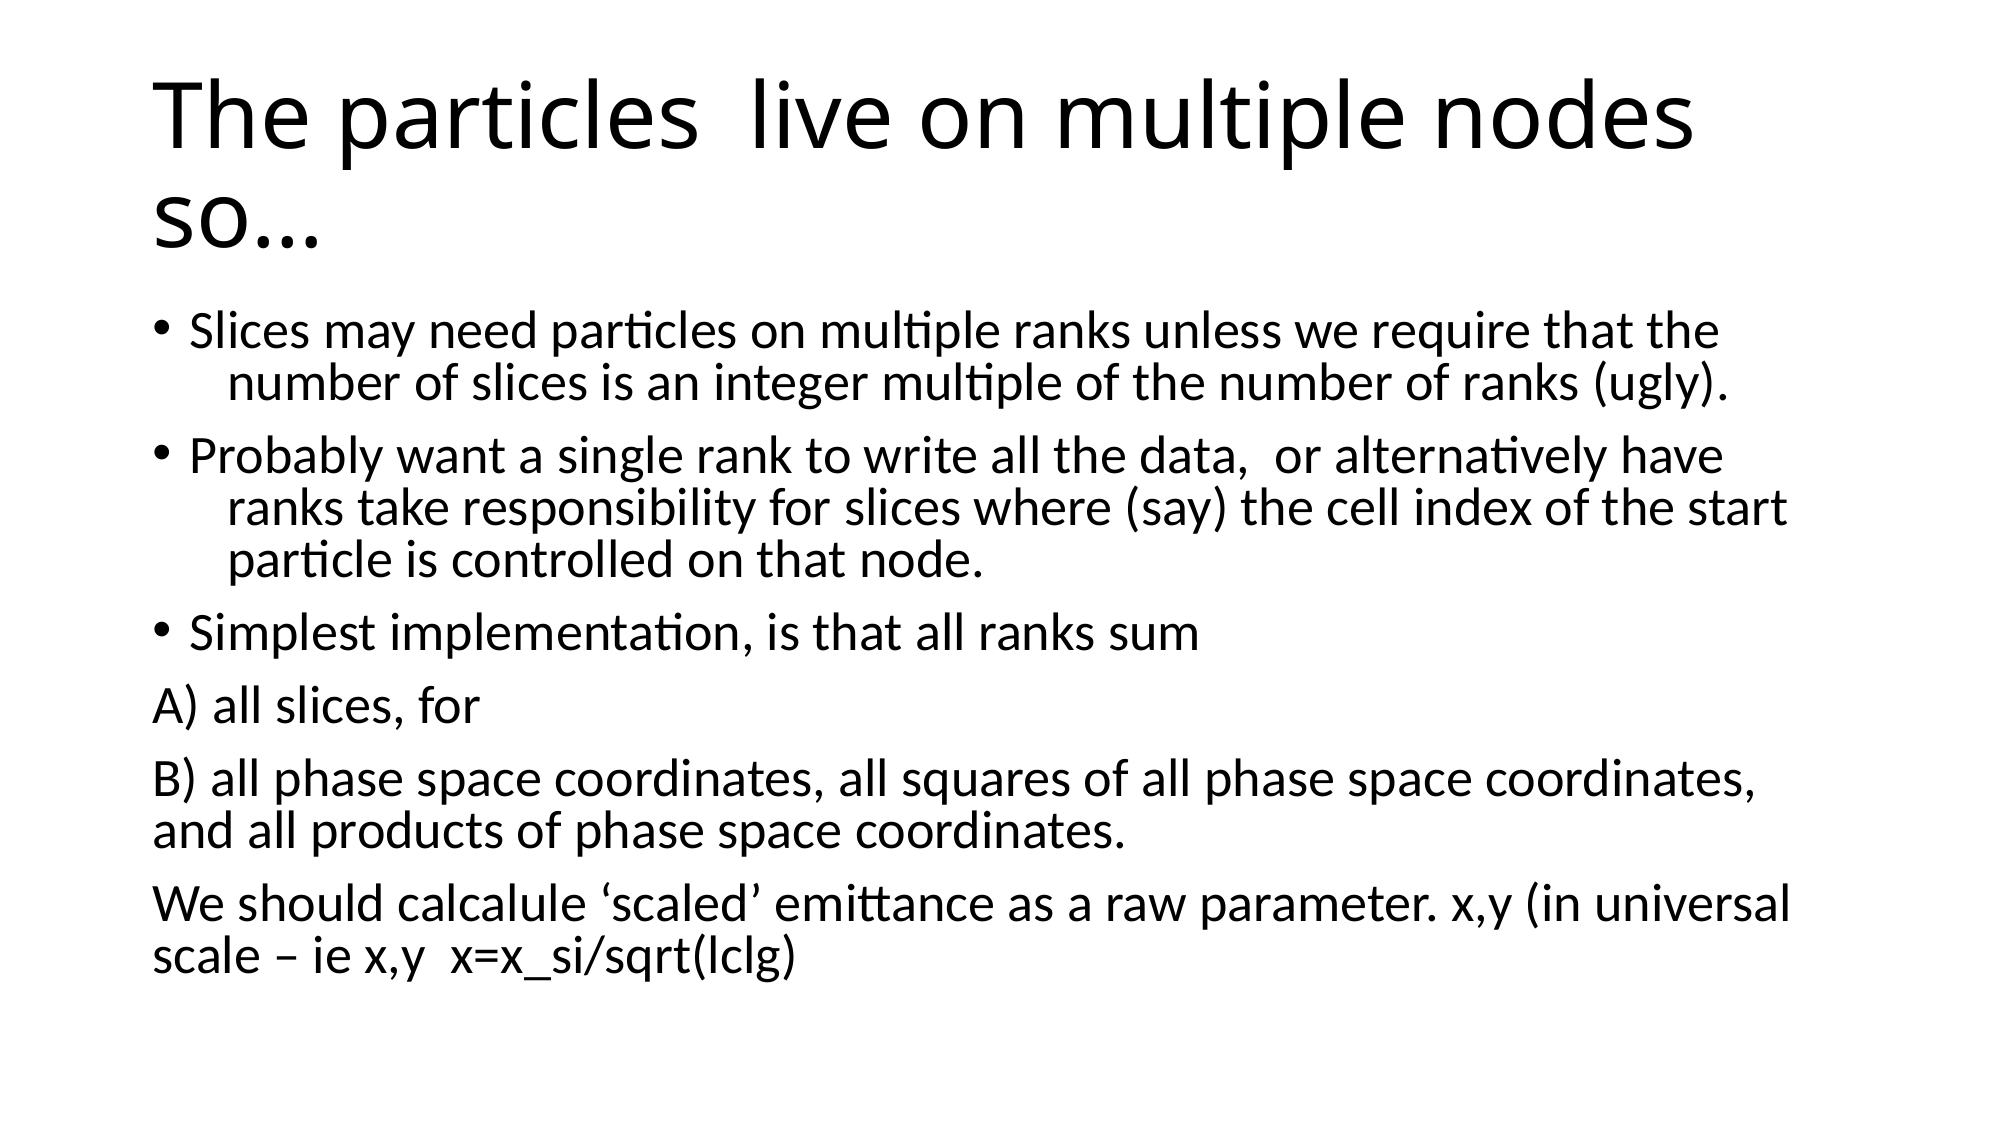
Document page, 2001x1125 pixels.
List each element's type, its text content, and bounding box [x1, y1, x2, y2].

title The particles live on multiple nodes so… [137, 59, 1863, 278]
list Slices may need particles on multiple ranks unless we require that the number of slices is an integer multiple of the number of ranks (ugly). Probably want a single rank to write all the data, or alternatively have ranks take responsibility for slices where (say) the cell index of the start particle is controlled on that node. Simplest implementation, is that all ranks sum A) all slices, for B) all phase space coordinates, all squares of all phase space coordinates, and all products of phase space coordinates. We should calcalule ‘scaled’ emittance as a raw parameter. x,y (in universal scale – ie x,y x=x_si/sqrt(lclg) [137, 299, 1863, 1014]
